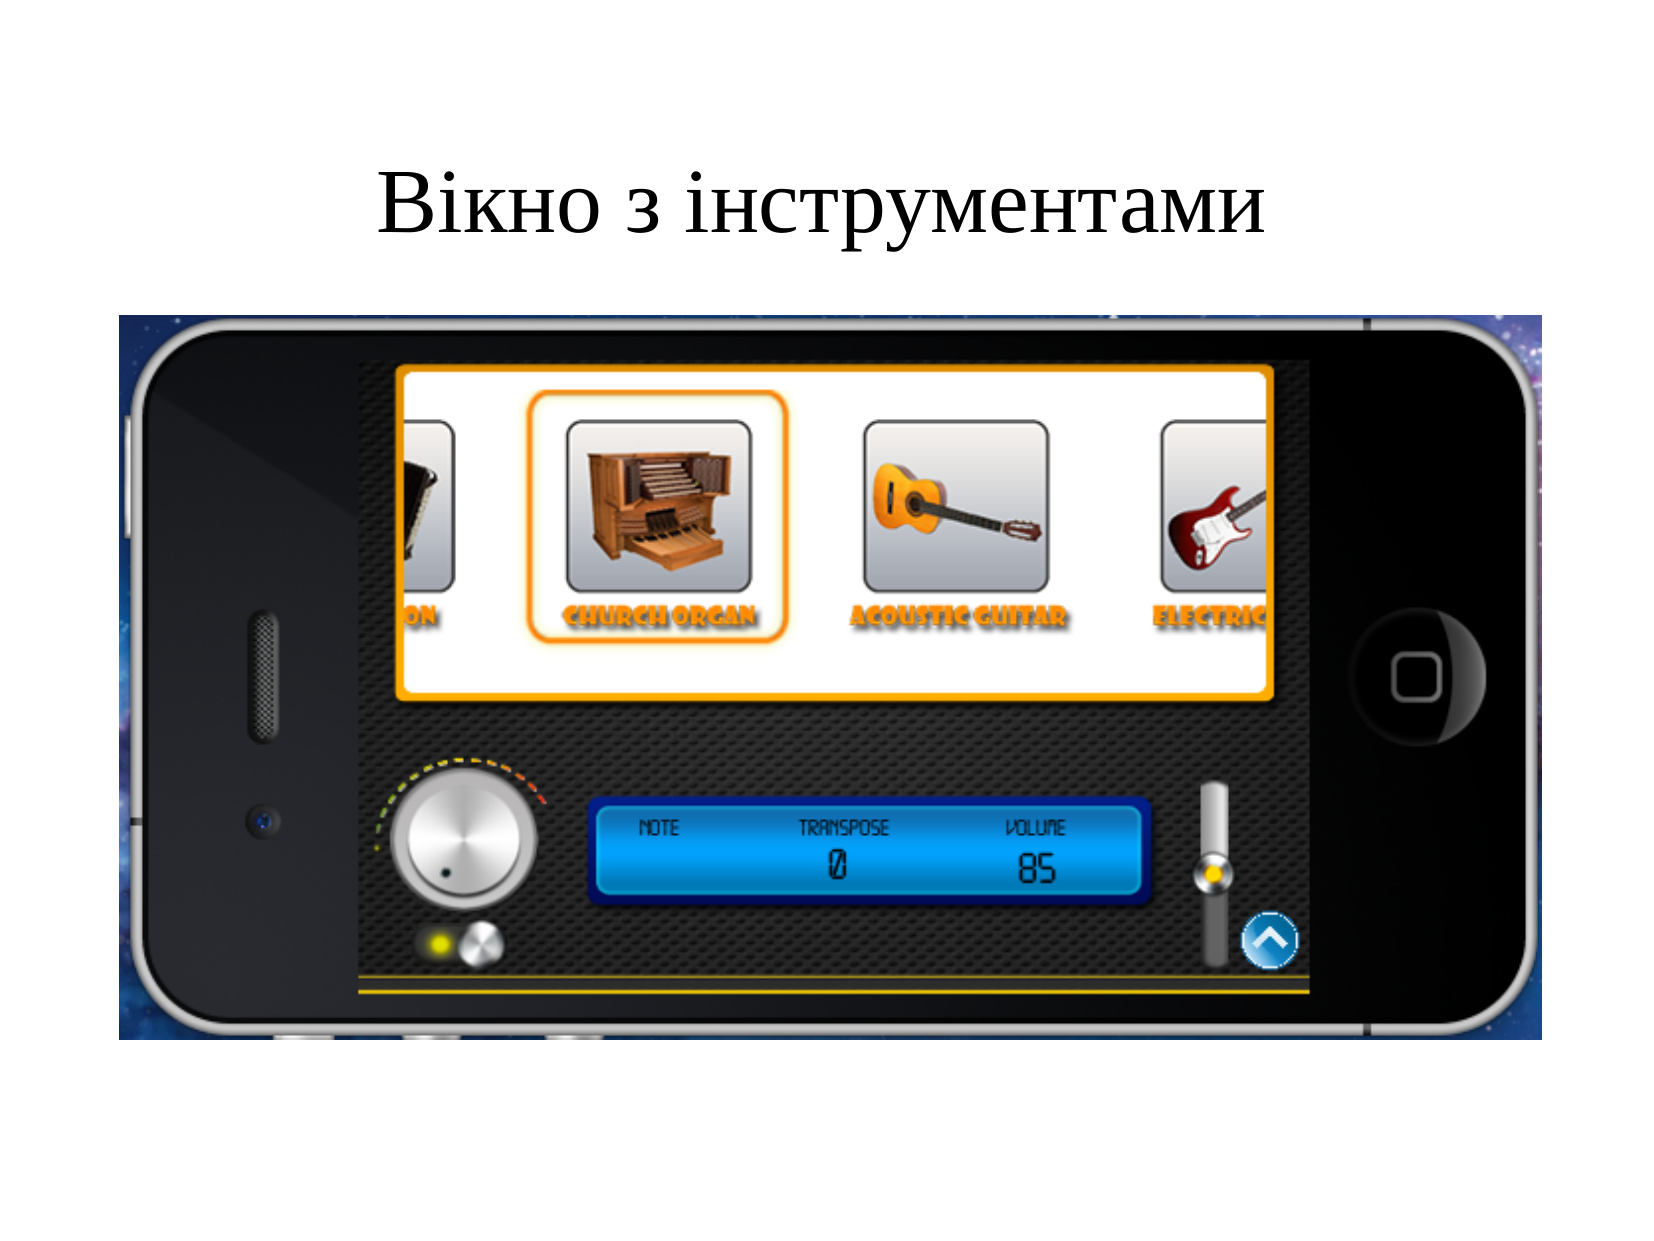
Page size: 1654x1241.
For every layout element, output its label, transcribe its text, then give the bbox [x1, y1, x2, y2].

text_box Вікно з інструментами [235, 150, 1410, 253]
picture [119, 315, 1542, 1041]
